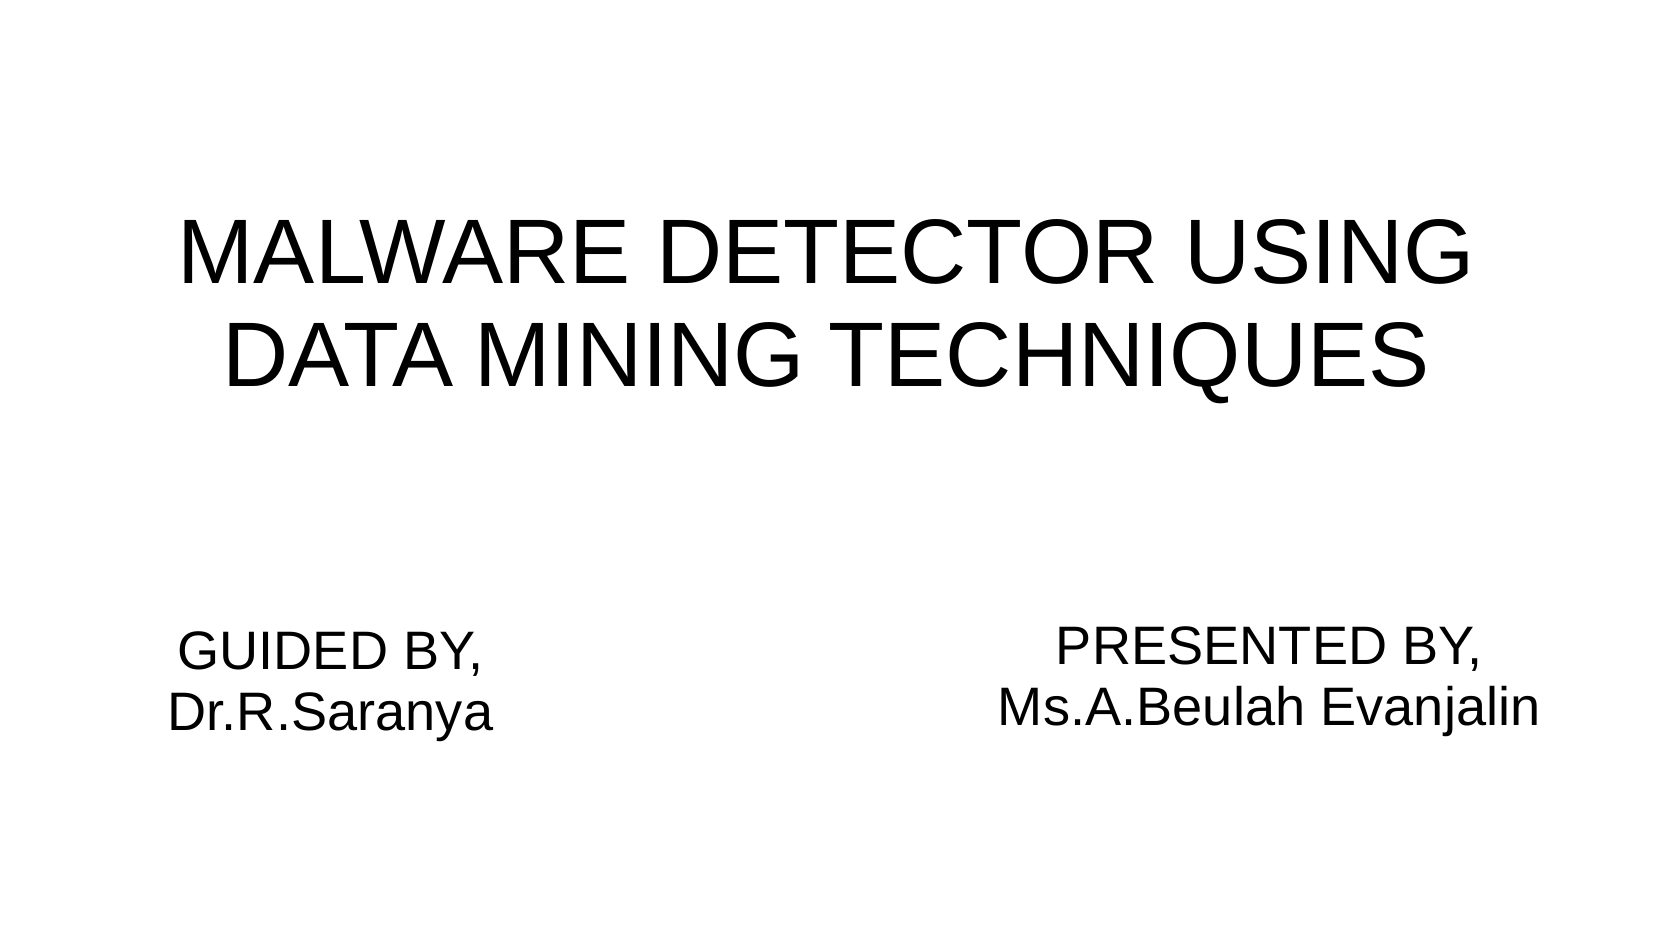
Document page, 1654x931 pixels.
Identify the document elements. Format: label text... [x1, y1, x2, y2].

title PRESENTED BY, Ms.A.Beulah Evanjalin [956, 555, 1583, 798]
title GUIDED BY, Dr.R.Saranya [153, 578, 508, 784]
title MALWARE DETECTOR USING DATA MINING TECHNIQUES [82, 200, 1571, 406]
